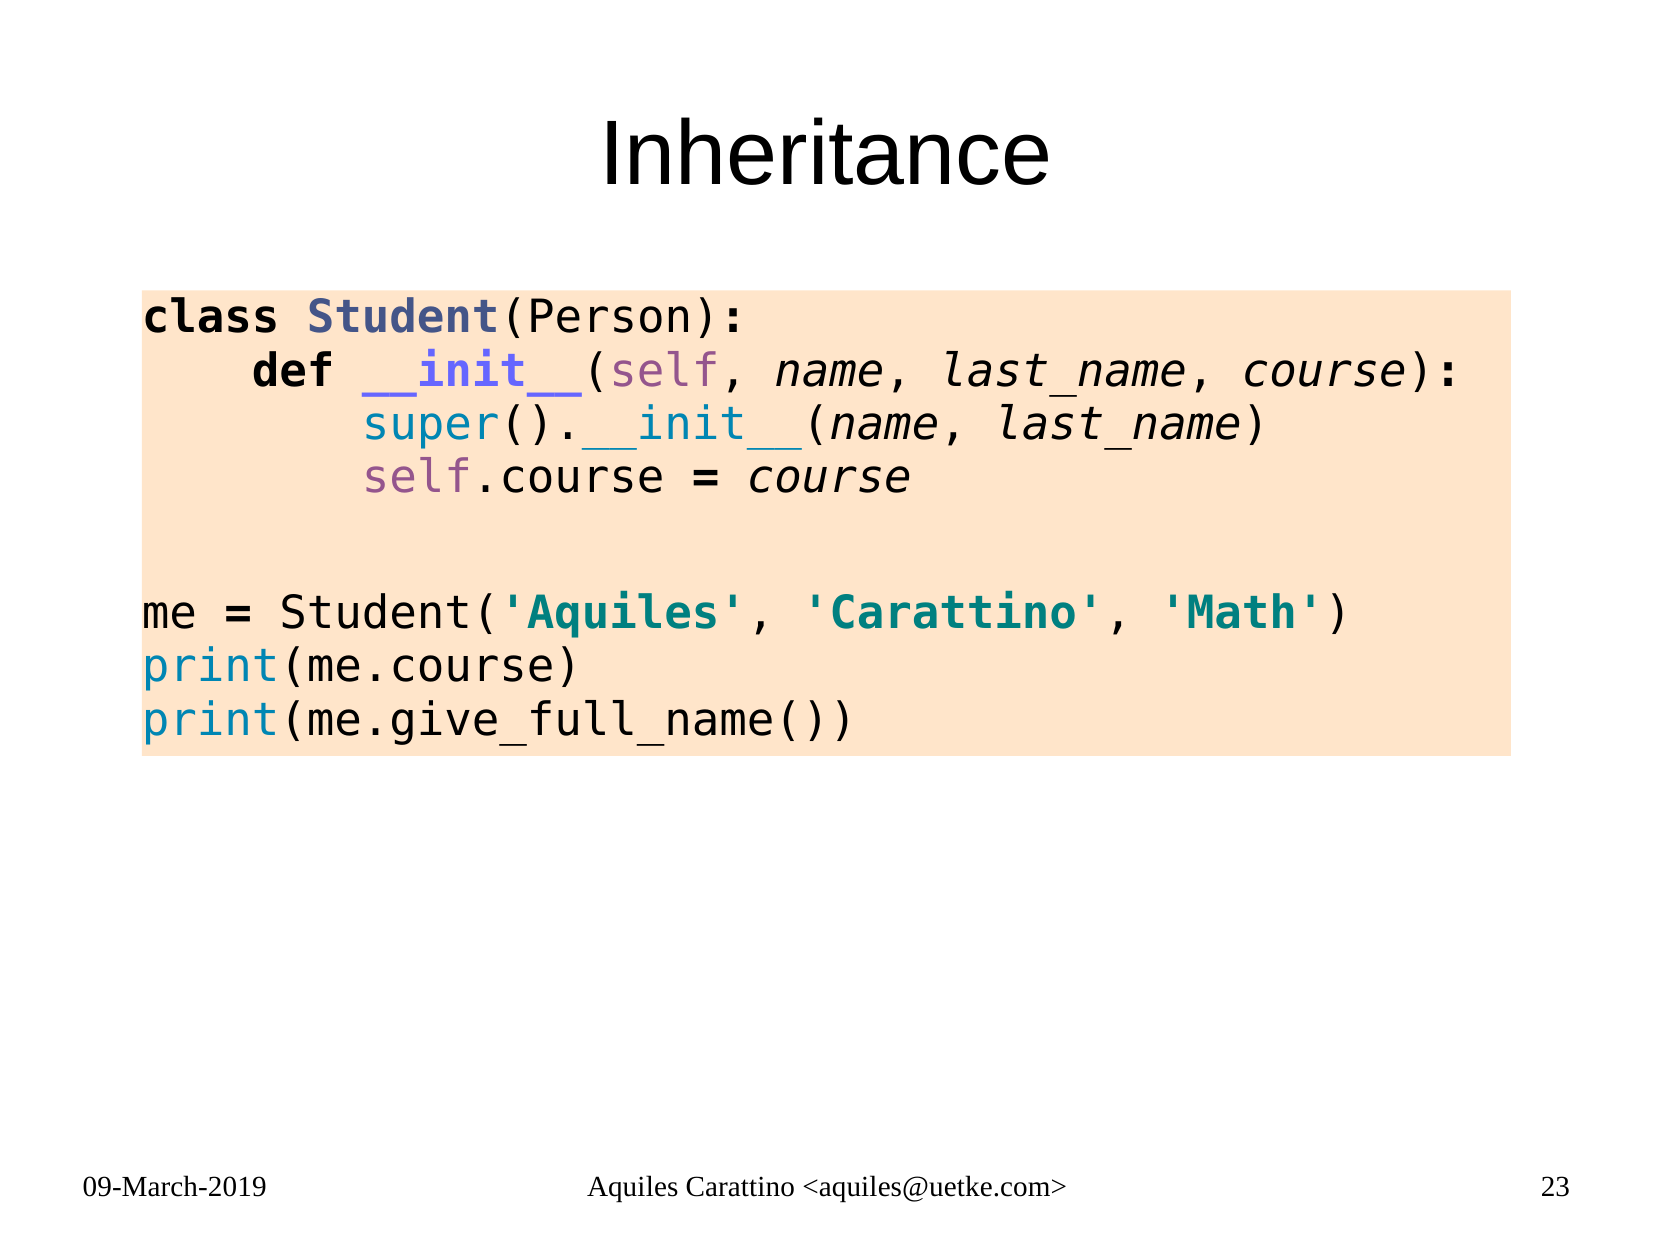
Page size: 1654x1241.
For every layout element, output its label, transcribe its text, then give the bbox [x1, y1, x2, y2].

list class Student(Person): def __init__(self, name, last_name, course): super().__init__(name, last_name) self.course = course me = Student('Aquiles', 'Carattino', 'Math') print(me.course) print(me.give_full_name()) [141, 290, 1511, 756]
title Inheritance [82, 49, 1571, 257]
